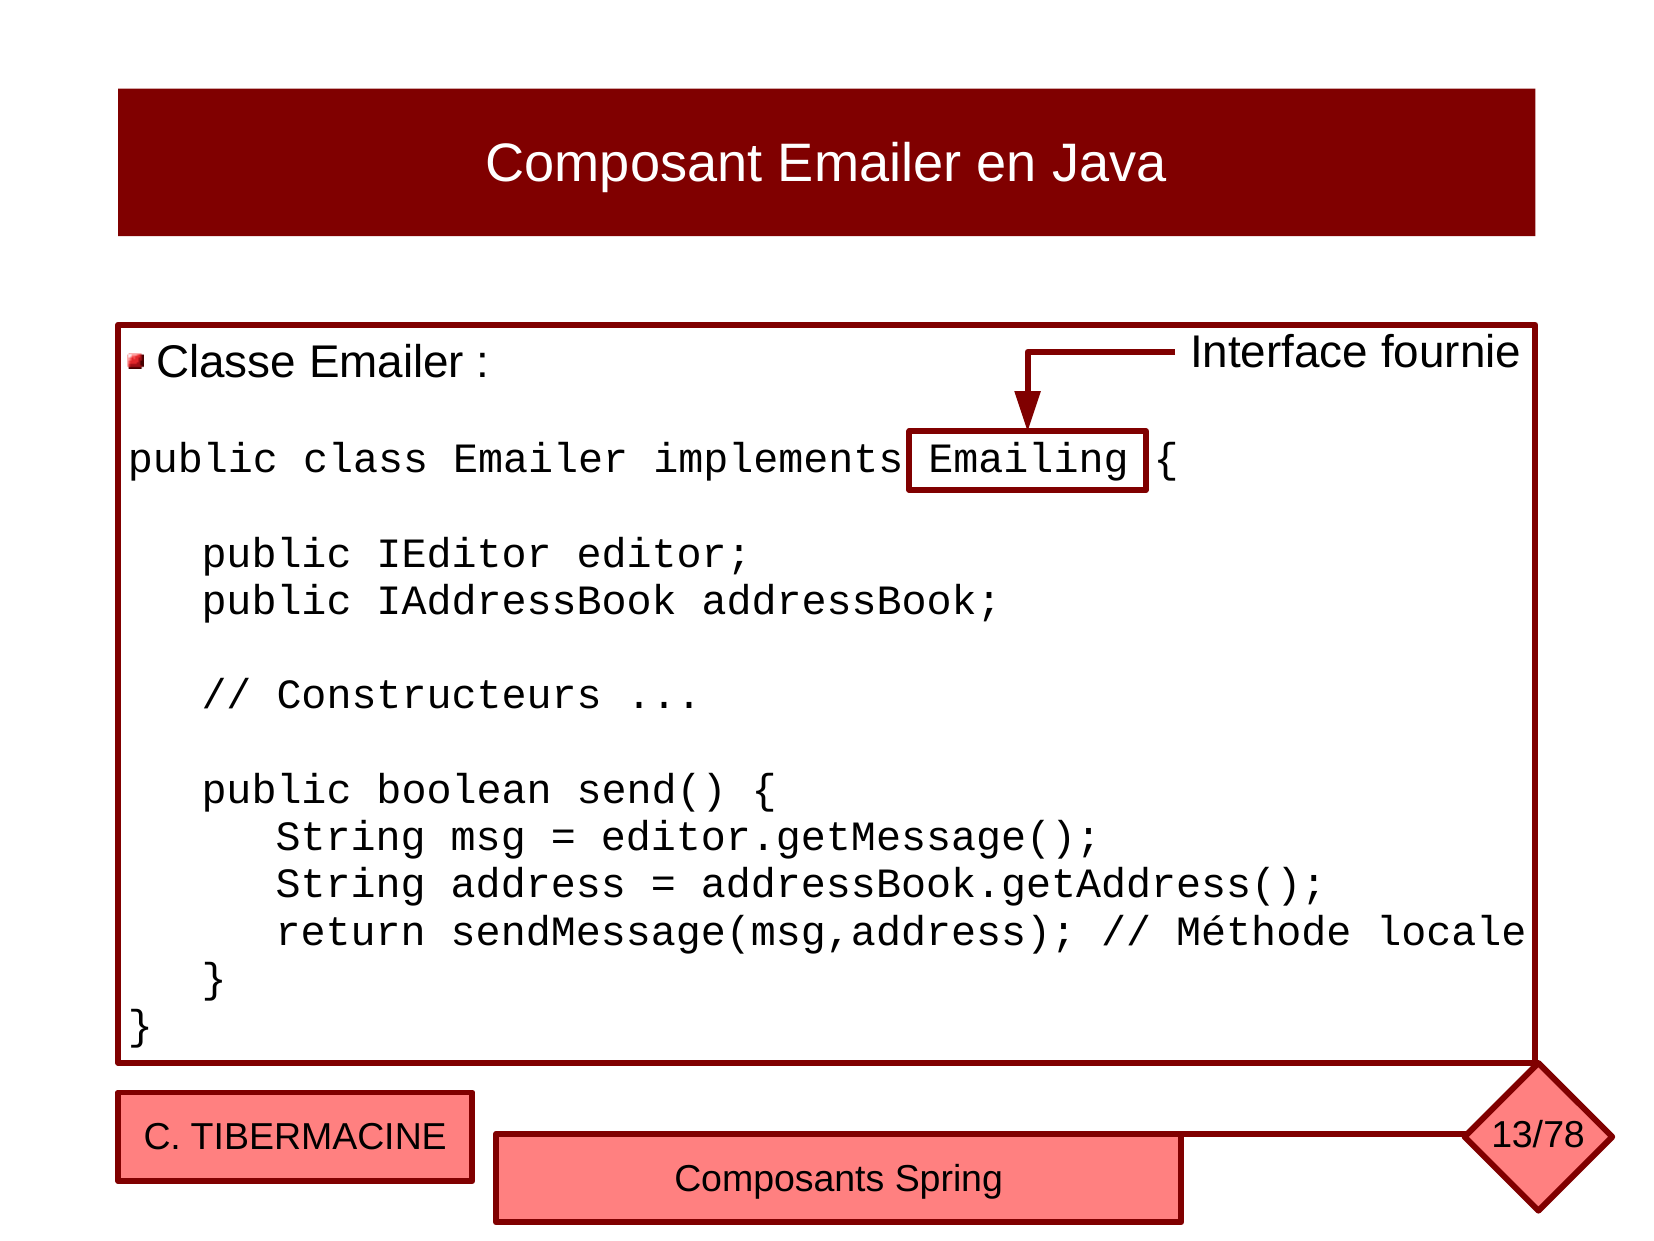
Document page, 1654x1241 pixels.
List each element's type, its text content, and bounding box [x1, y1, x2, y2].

text_box <numéro>/78 [1476, 1106, 1613, 1206]
text_box Classe Emailer : public class Emailer implements Emailing { public IEditor editor; public IAddressBook addressBook; // Constructeurs ... public boolean send() { String msg = editor.getMessage(); String address = addressBook.getAddress(); return sendMessage(msg,address); // Méthode locale } } [118, 324, 1536, 1063]
text_box C. TIBERMACINE [118, 1092, 473, 1182]
text_box [1533, 1206, 1544, 1211]
text_box [1495, 1062, 1582, 1106]
text_box Interface fournie [1175, 318, 1537, 385]
text_box Composant Emailer en Java [118, 88, 1536, 237]
text_box [1464, 1125, 1476, 1149]
text_box Composants Spring [496, 1133, 1182, 1223]
picture [127, 353, 144, 369]
